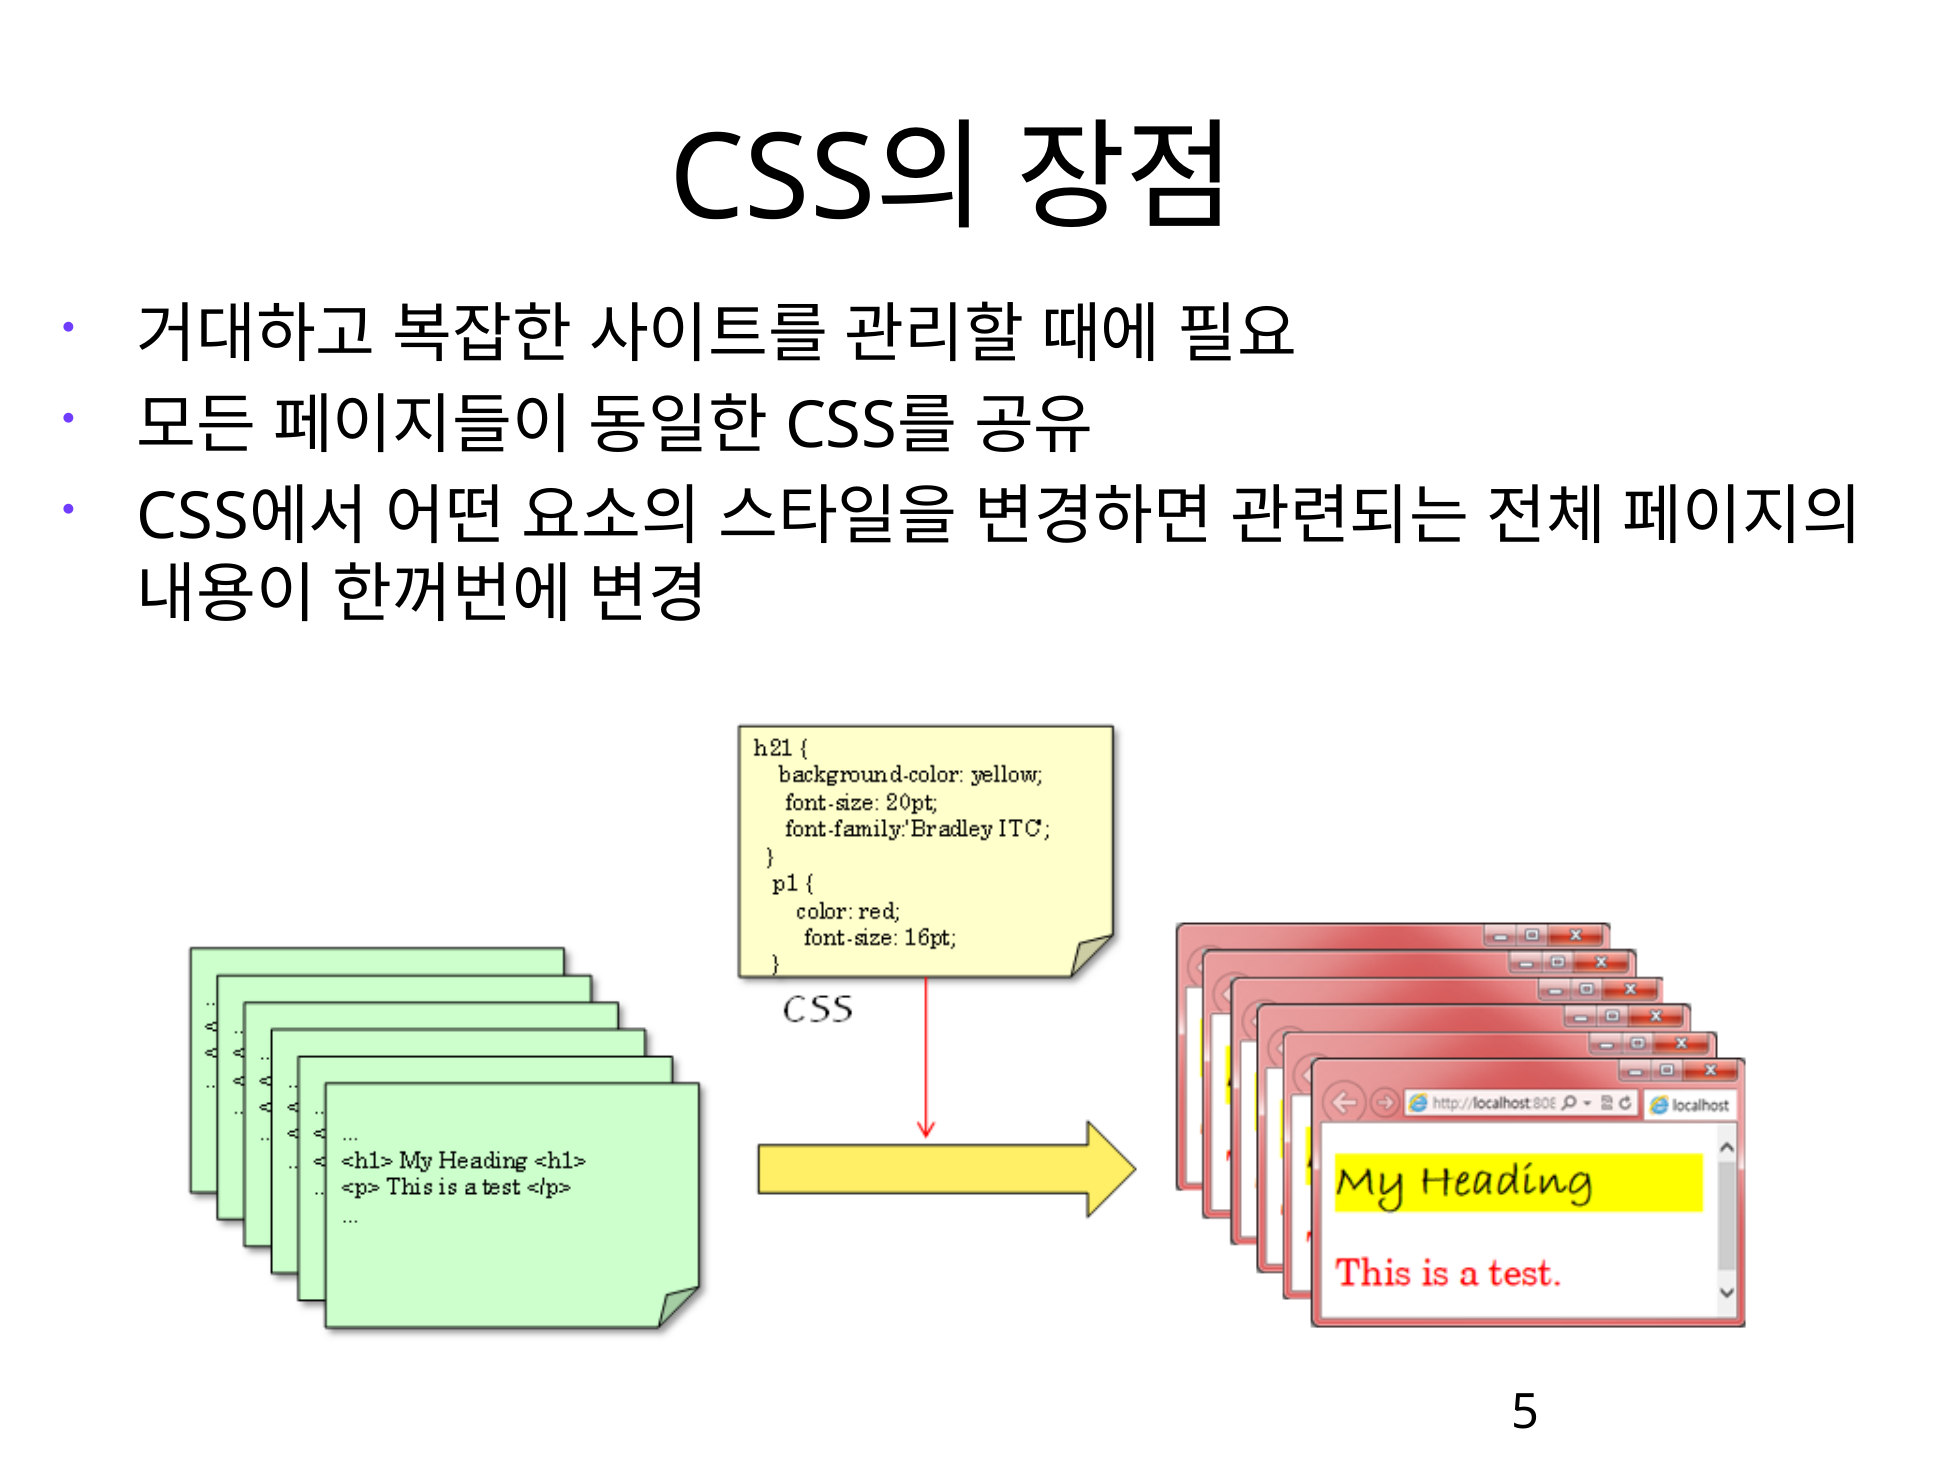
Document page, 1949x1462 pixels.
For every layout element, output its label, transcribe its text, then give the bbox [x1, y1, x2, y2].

list 거대하고 복잡한 사이트를 관리할 때에 필요 모든 페이지들이 동일한 CSS를 공유 CSS에서 어떤 요소의 스타일을 변경하면 관련되는 전체 페이지의 내용이 한꺼번에 변경 [48, 284, 1897, 1343]
picture [168, 713, 1776, 1343]
slide_number <숫자> [1496, 1372, 1899, 1462]
title CSS의 장점 [156, 92, 1749, 255]
